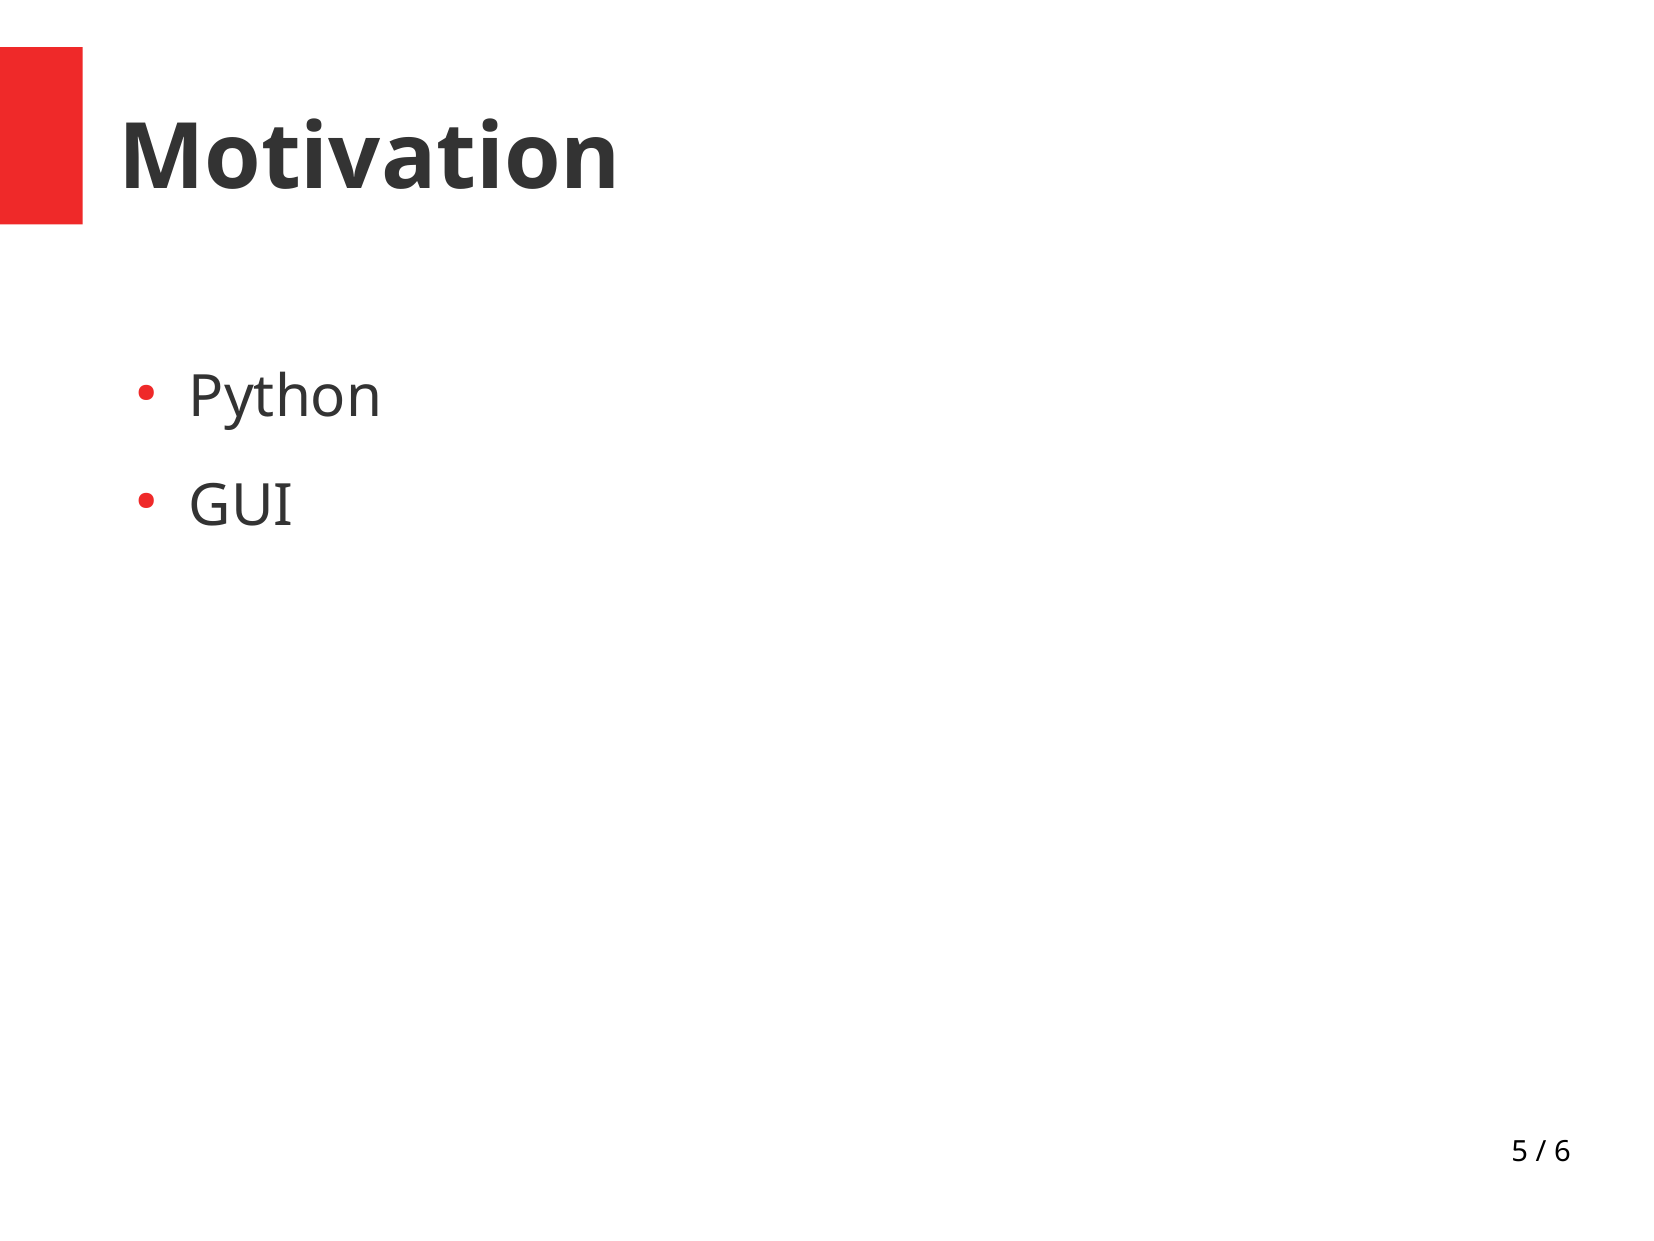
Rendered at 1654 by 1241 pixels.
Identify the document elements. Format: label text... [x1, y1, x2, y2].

list Python GUI [118, 354, 1536, 1074]
title Motivation [118, 49, 1571, 257]
